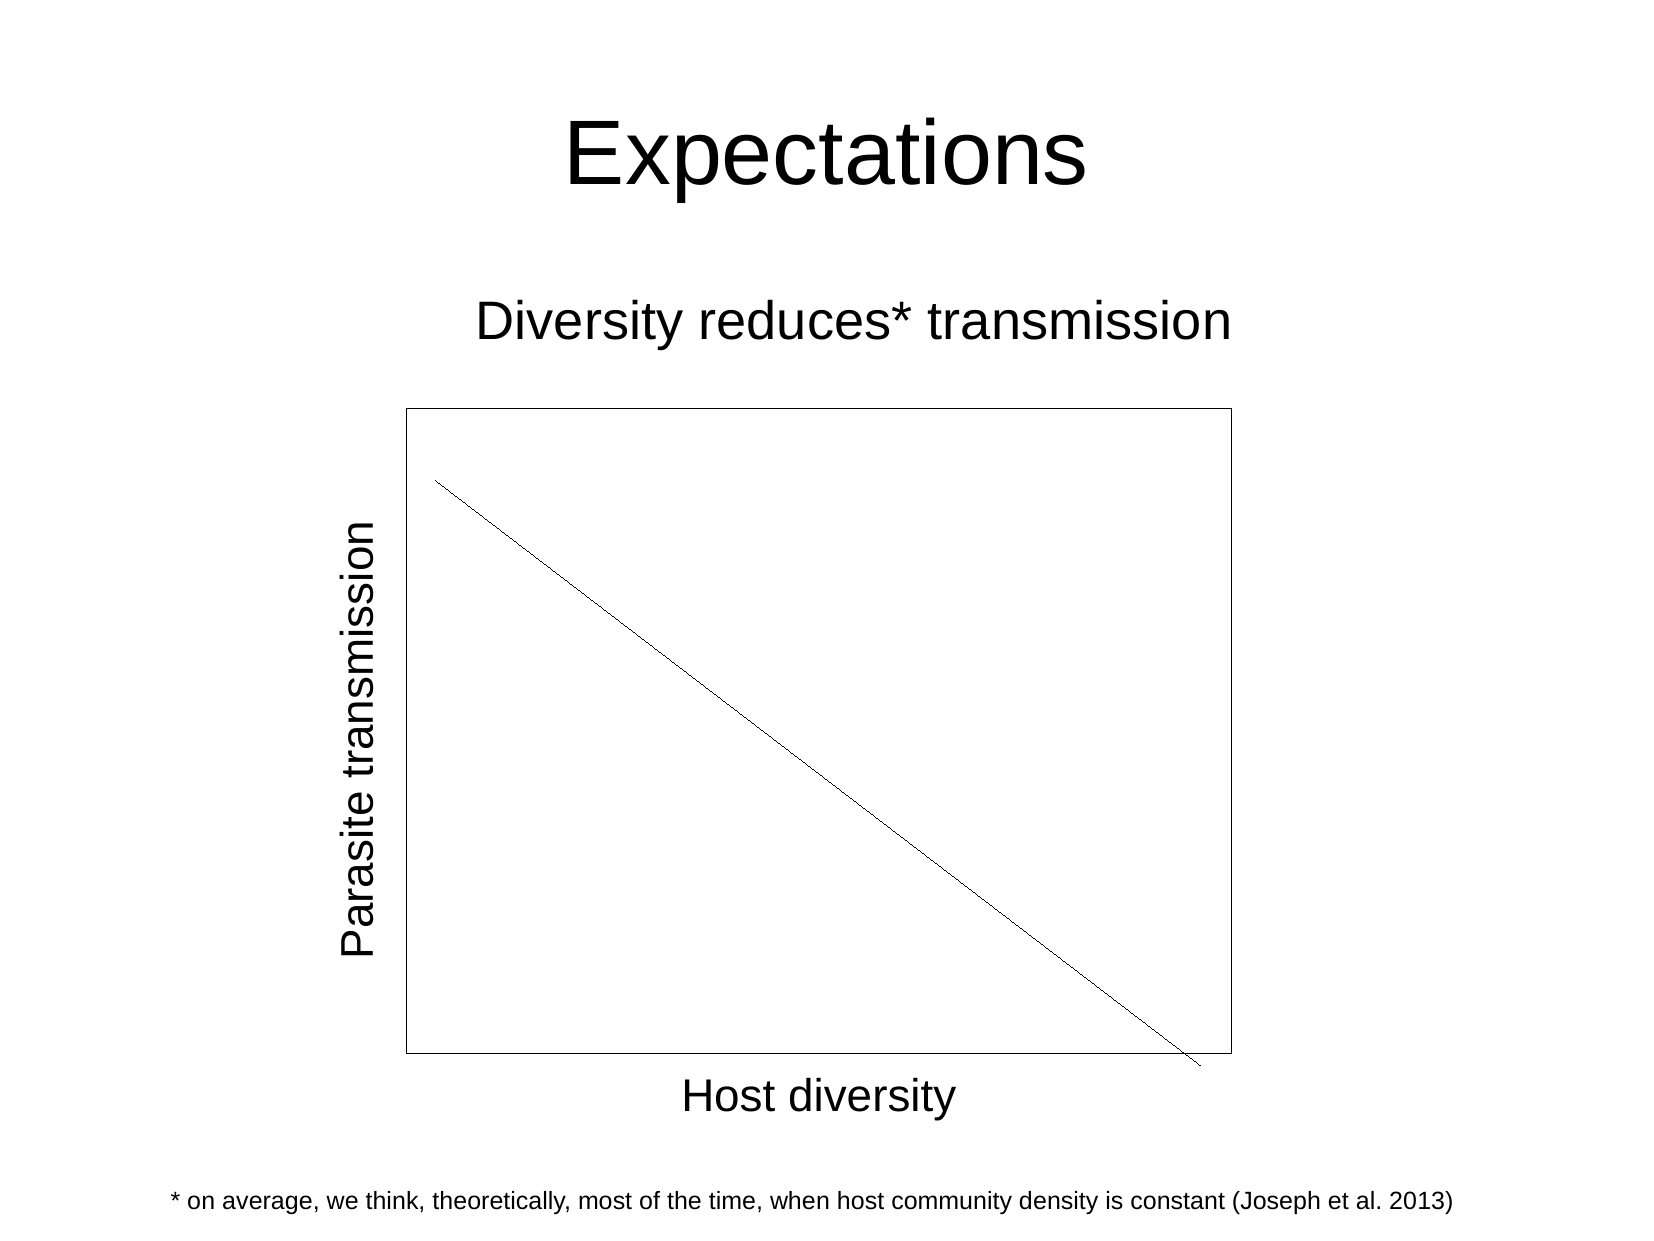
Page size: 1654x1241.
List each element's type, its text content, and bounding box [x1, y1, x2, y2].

text_box * on average, we think, theoretically, most of the time, when host community density is constant (Joseph et al. 2013) [155, 1179, 1654, 1231]
text_box [406, 408, 1232, 1054]
text_box Parasite transmission [323, 327, 405, 1153]
list Diversity reduces* transmission [75, 290, 1564, 1010]
title Expectations [82, 49, 1571, 257]
text_box Host diversity [406, 1062, 1232, 1144]
